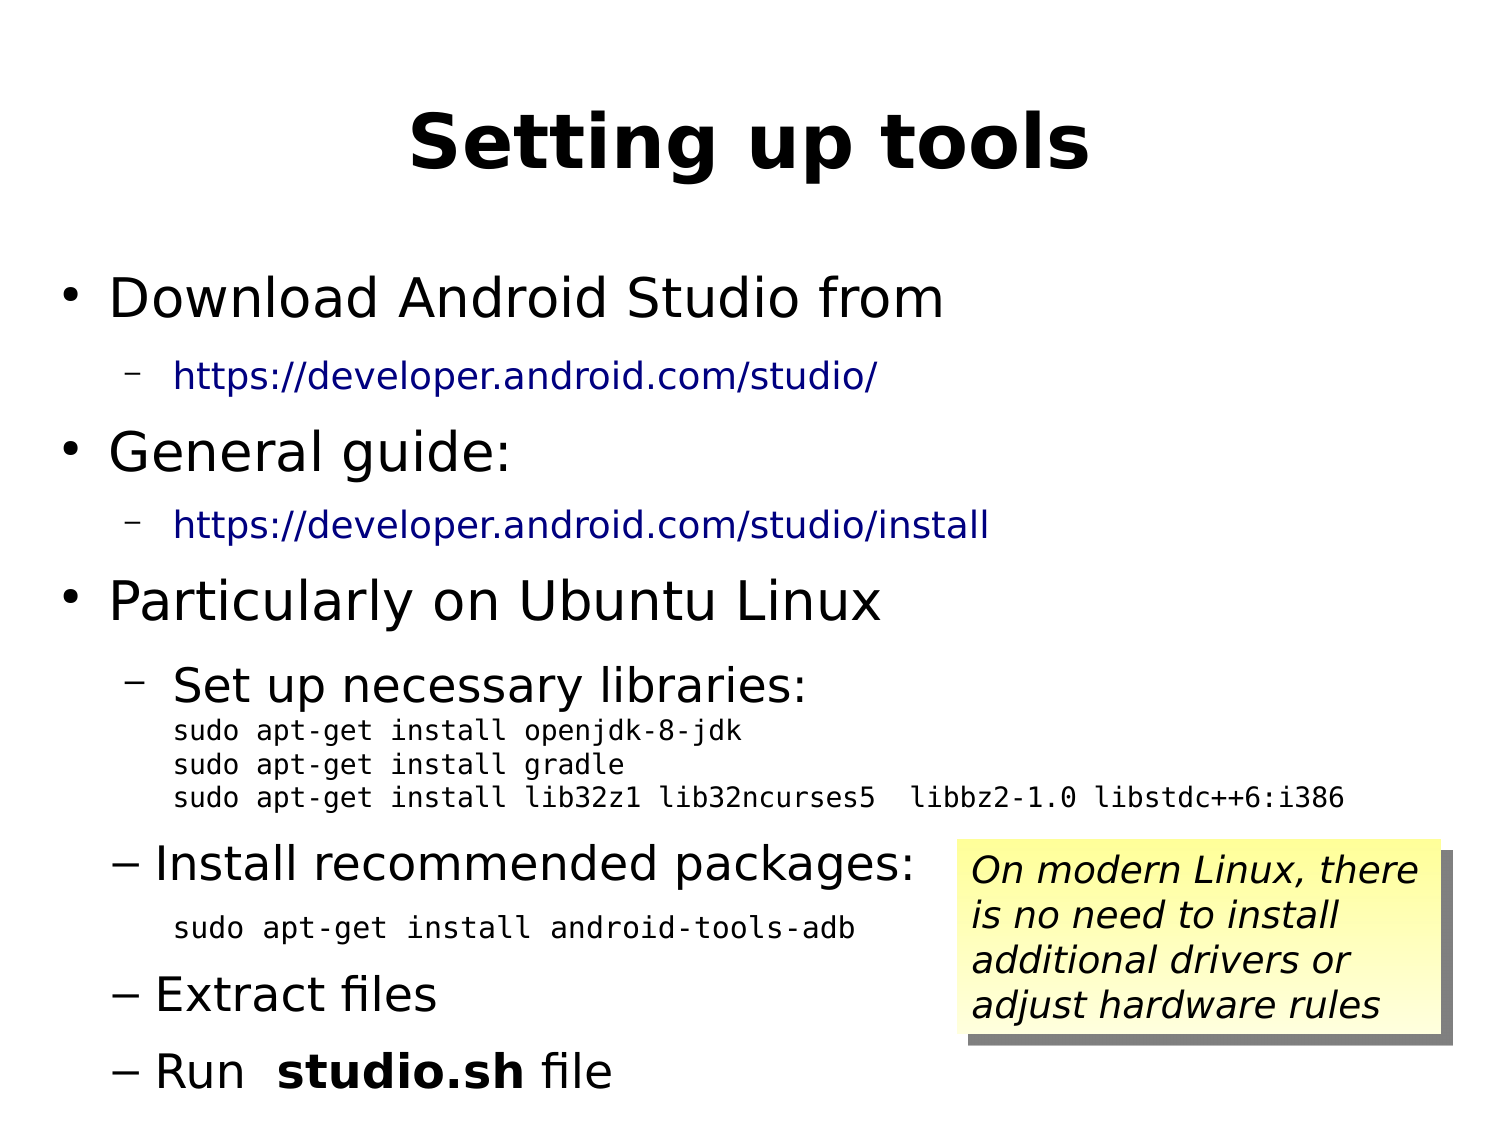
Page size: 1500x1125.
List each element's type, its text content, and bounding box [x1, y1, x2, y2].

text_box On modern Linux, there is no need to install additional drivers or adjust hardware rules [956, 838, 1441, 1034]
list Download Android Studio from https://developer.android.com/studio/ General guide: https://developer.android.com/studio/install Particularly on Ubuntu Linux Set up necessary libraries: sudo apt-get install openjdk-8-jdk sudo apt-get install gradle sudo apt-get install lib32z1 lib32ncurses5 libbz2-1.0 libstdc++6:i386 Install recommended packages: sudo apt-get install android-tools-adb Extract files Run studio.sh file [45, 262, 1500, 1105]
title Setting up tools [75, 45, 1426, 233]
